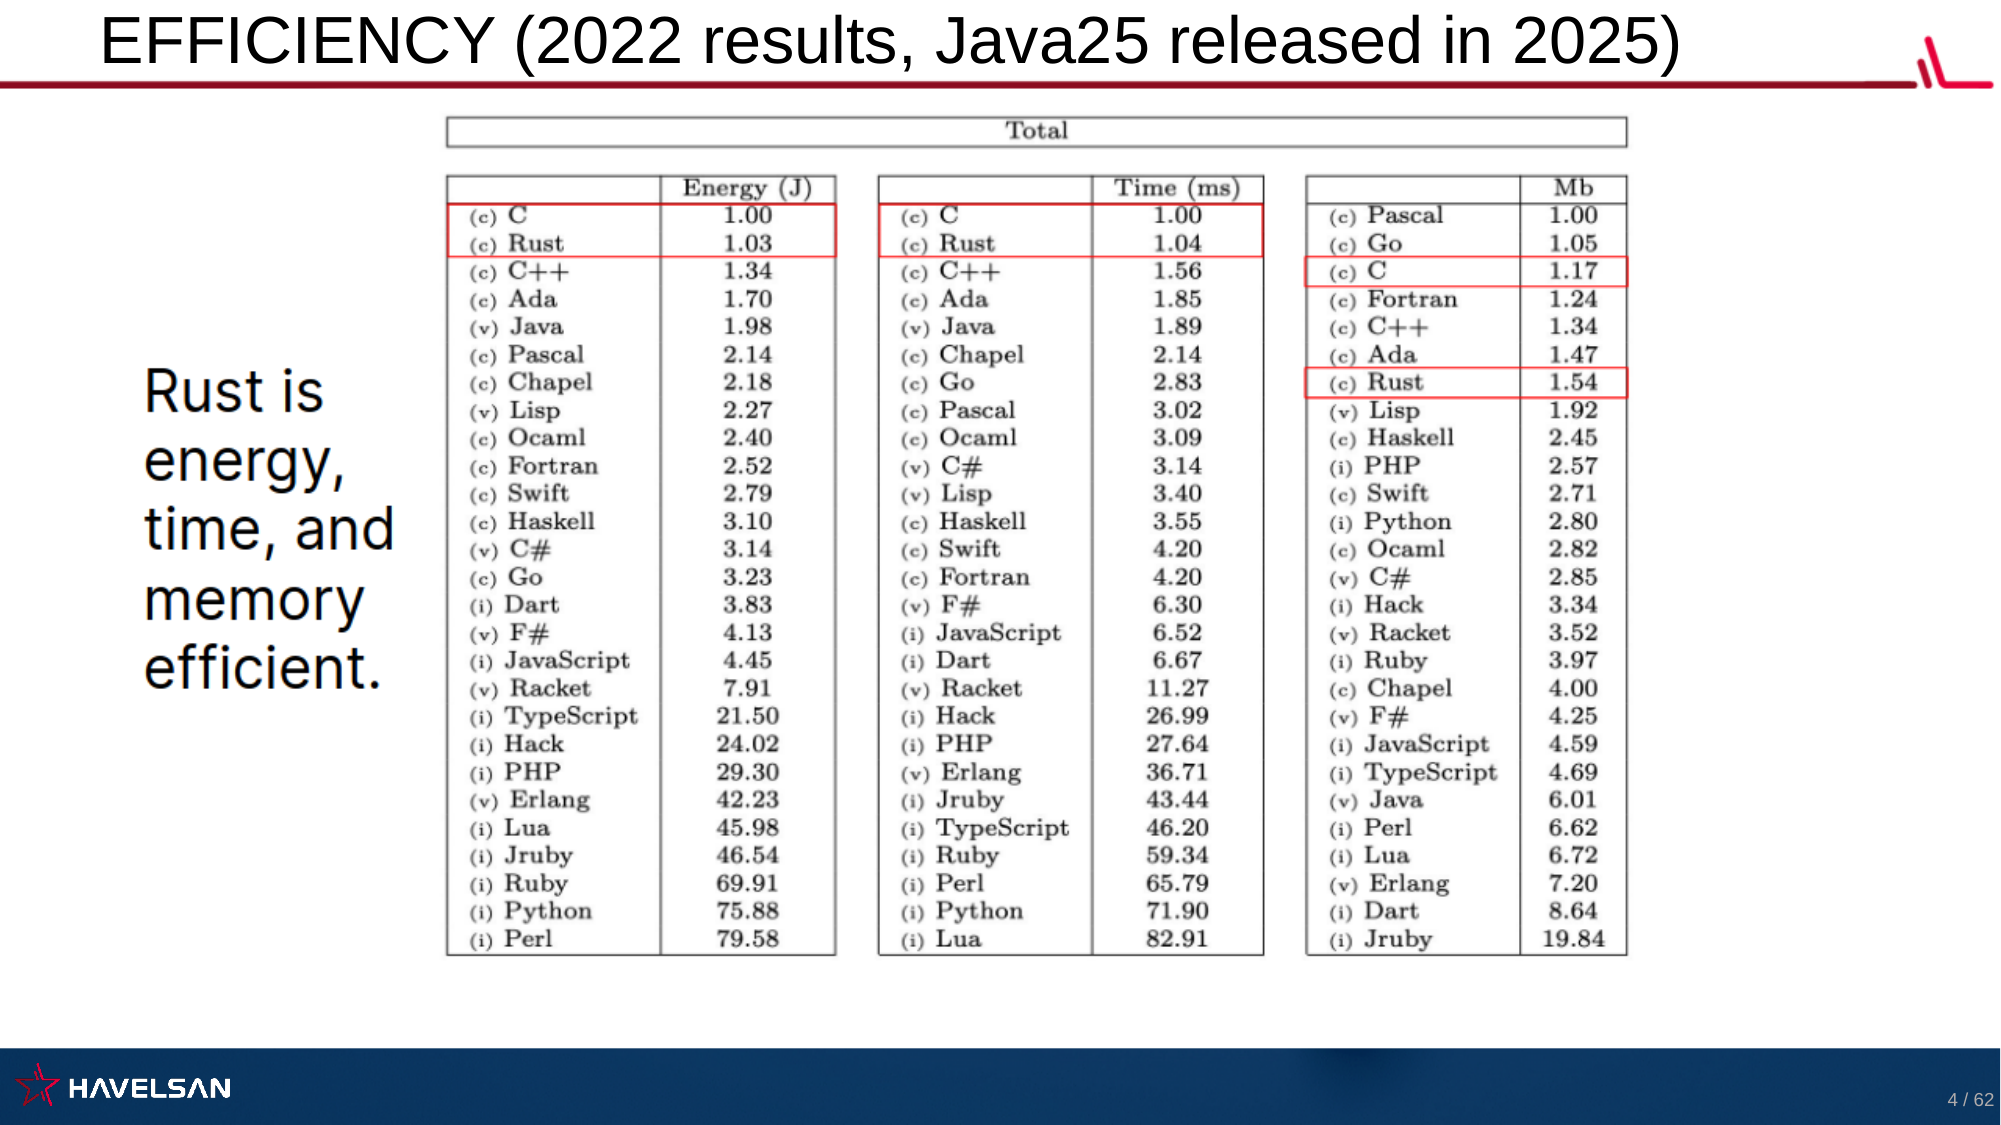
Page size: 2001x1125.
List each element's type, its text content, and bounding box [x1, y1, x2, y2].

picture [0, 0, 2001, 1125]
title EFFICIENCY (2022 results, Java25 released in 2025) [99, 1, 1726, 84]
